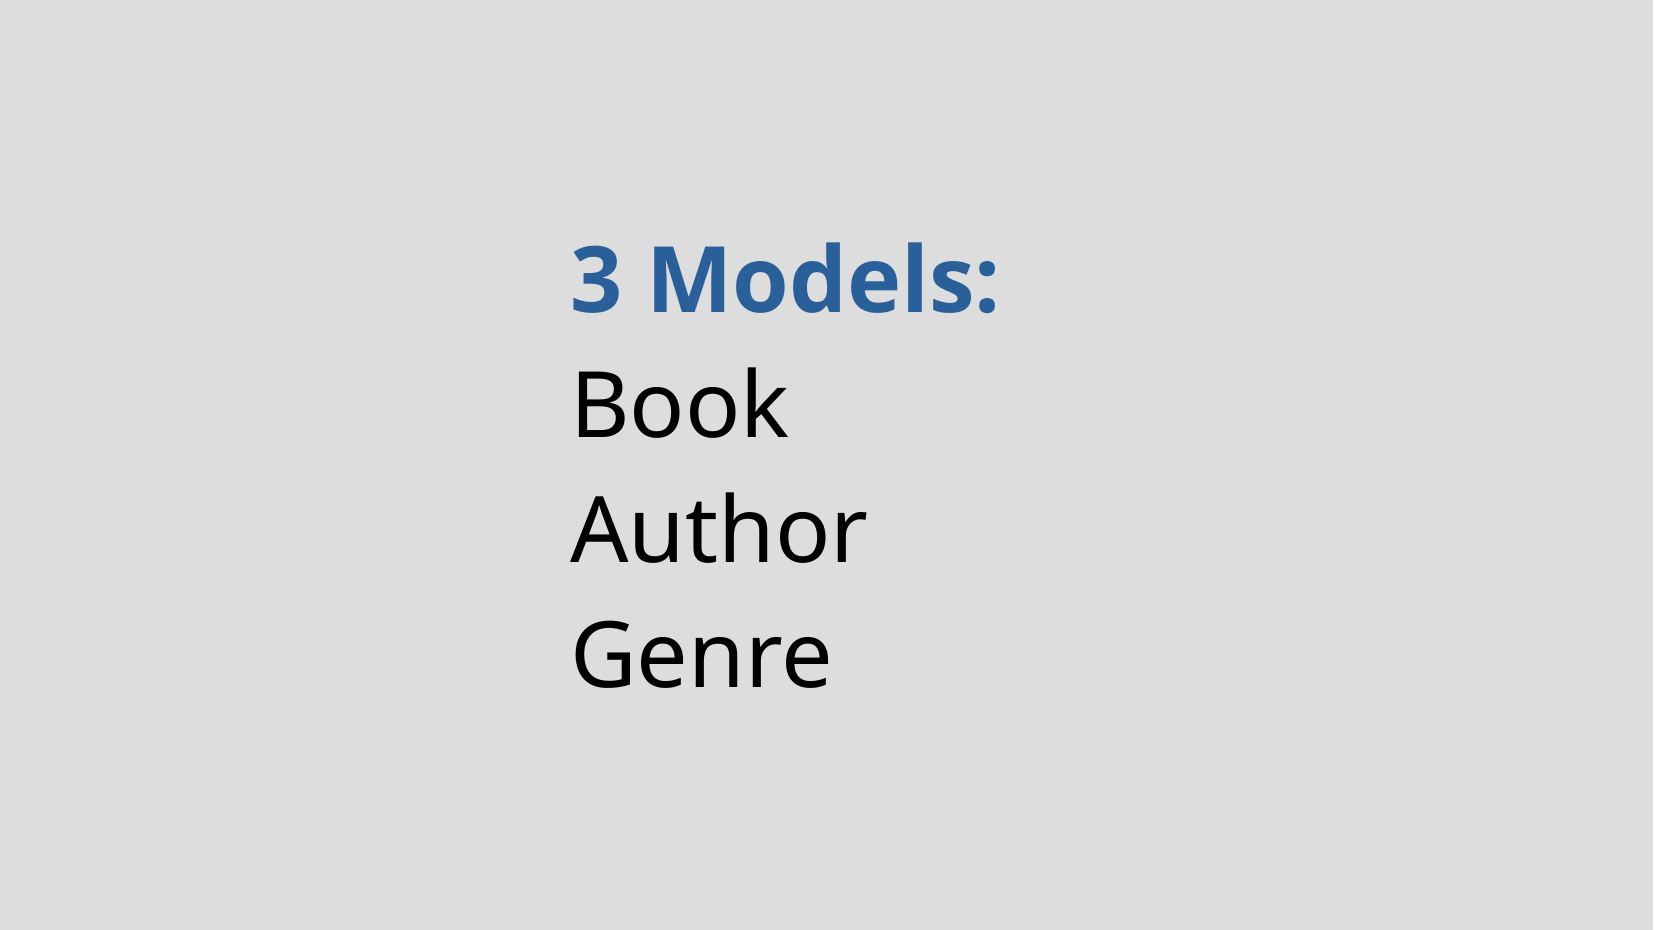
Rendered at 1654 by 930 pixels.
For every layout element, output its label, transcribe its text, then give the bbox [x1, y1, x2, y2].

subtitle 3 Models: Book Author Genre [570, 104, 1081, 825]
